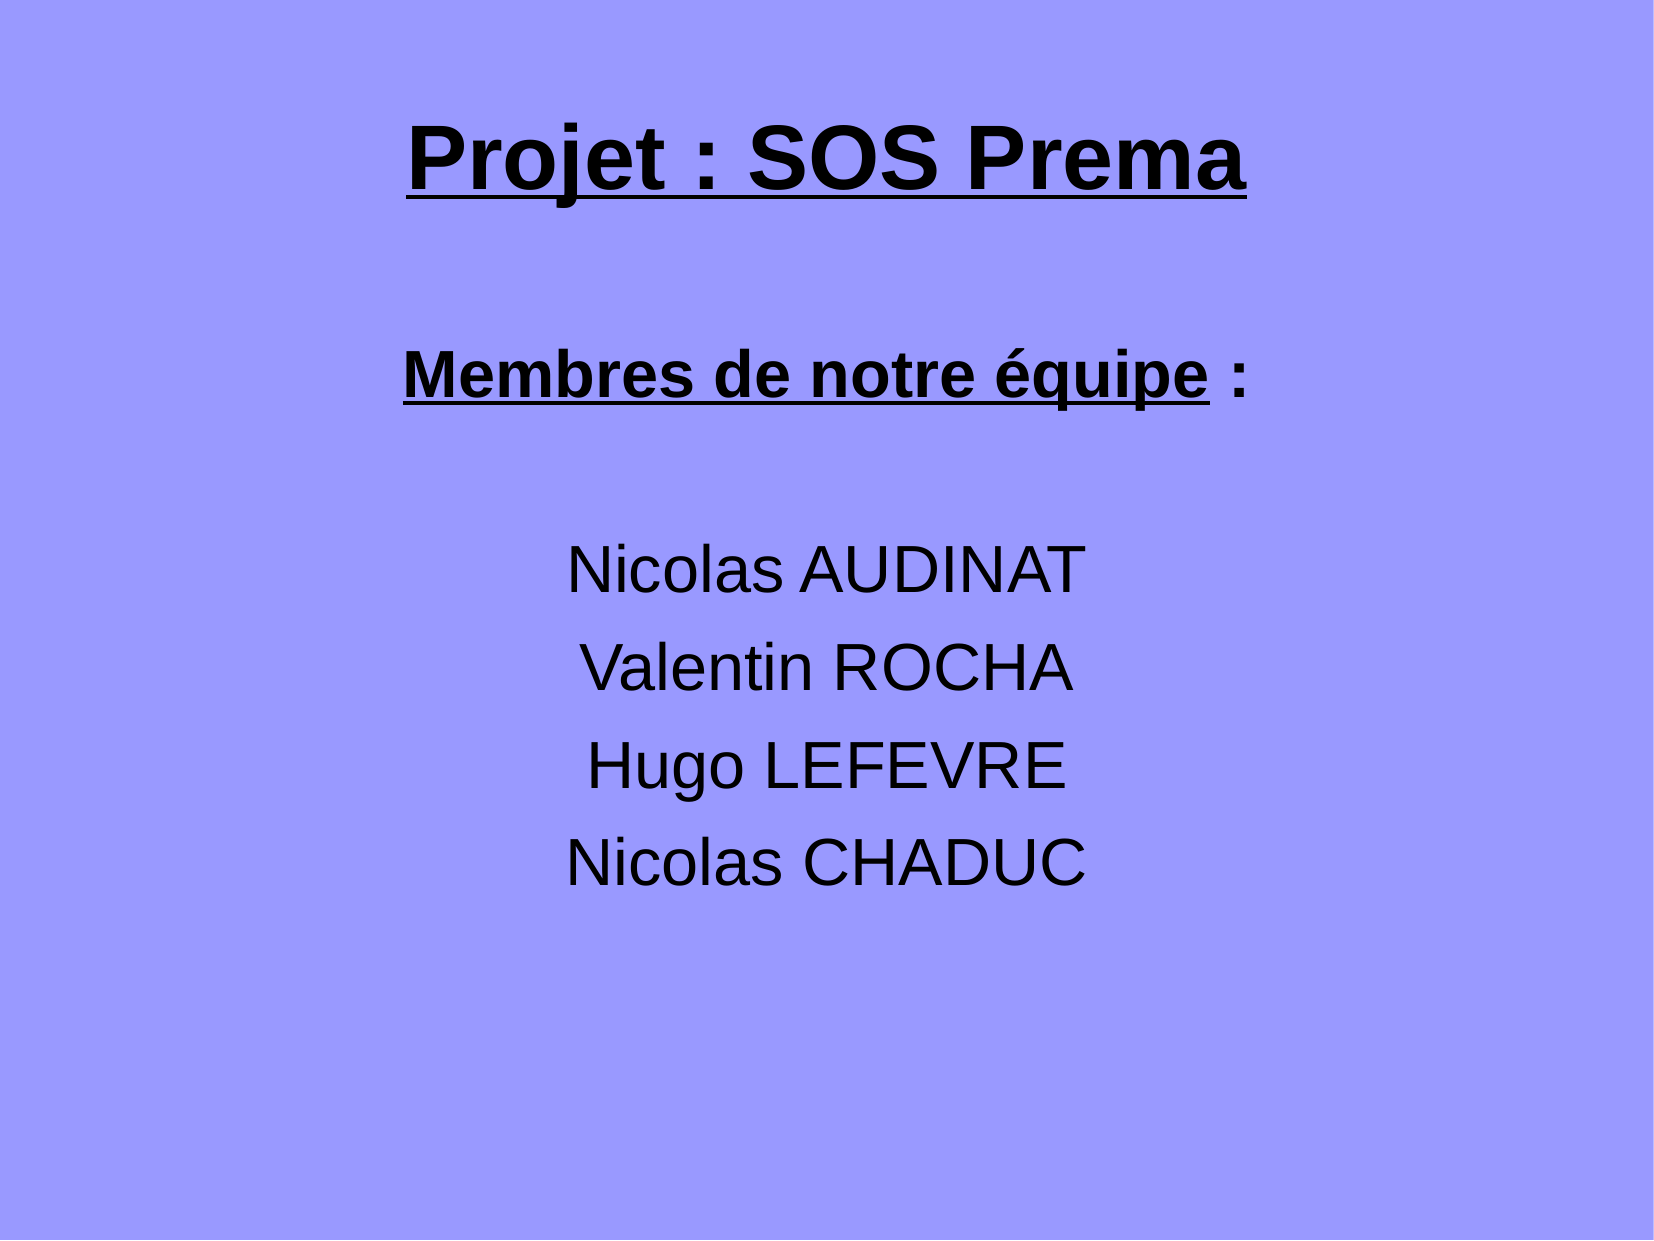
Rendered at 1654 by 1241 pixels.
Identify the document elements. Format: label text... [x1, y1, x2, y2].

title Projet : SOS Prema [82, 49, 1571, 257]
subtitle Membres de notre équipe : Nicolas AUDINAT Valentin ROCHA Hugo LEFEVRE Nicolas CHADUC [82, 325, 1571, 905]
